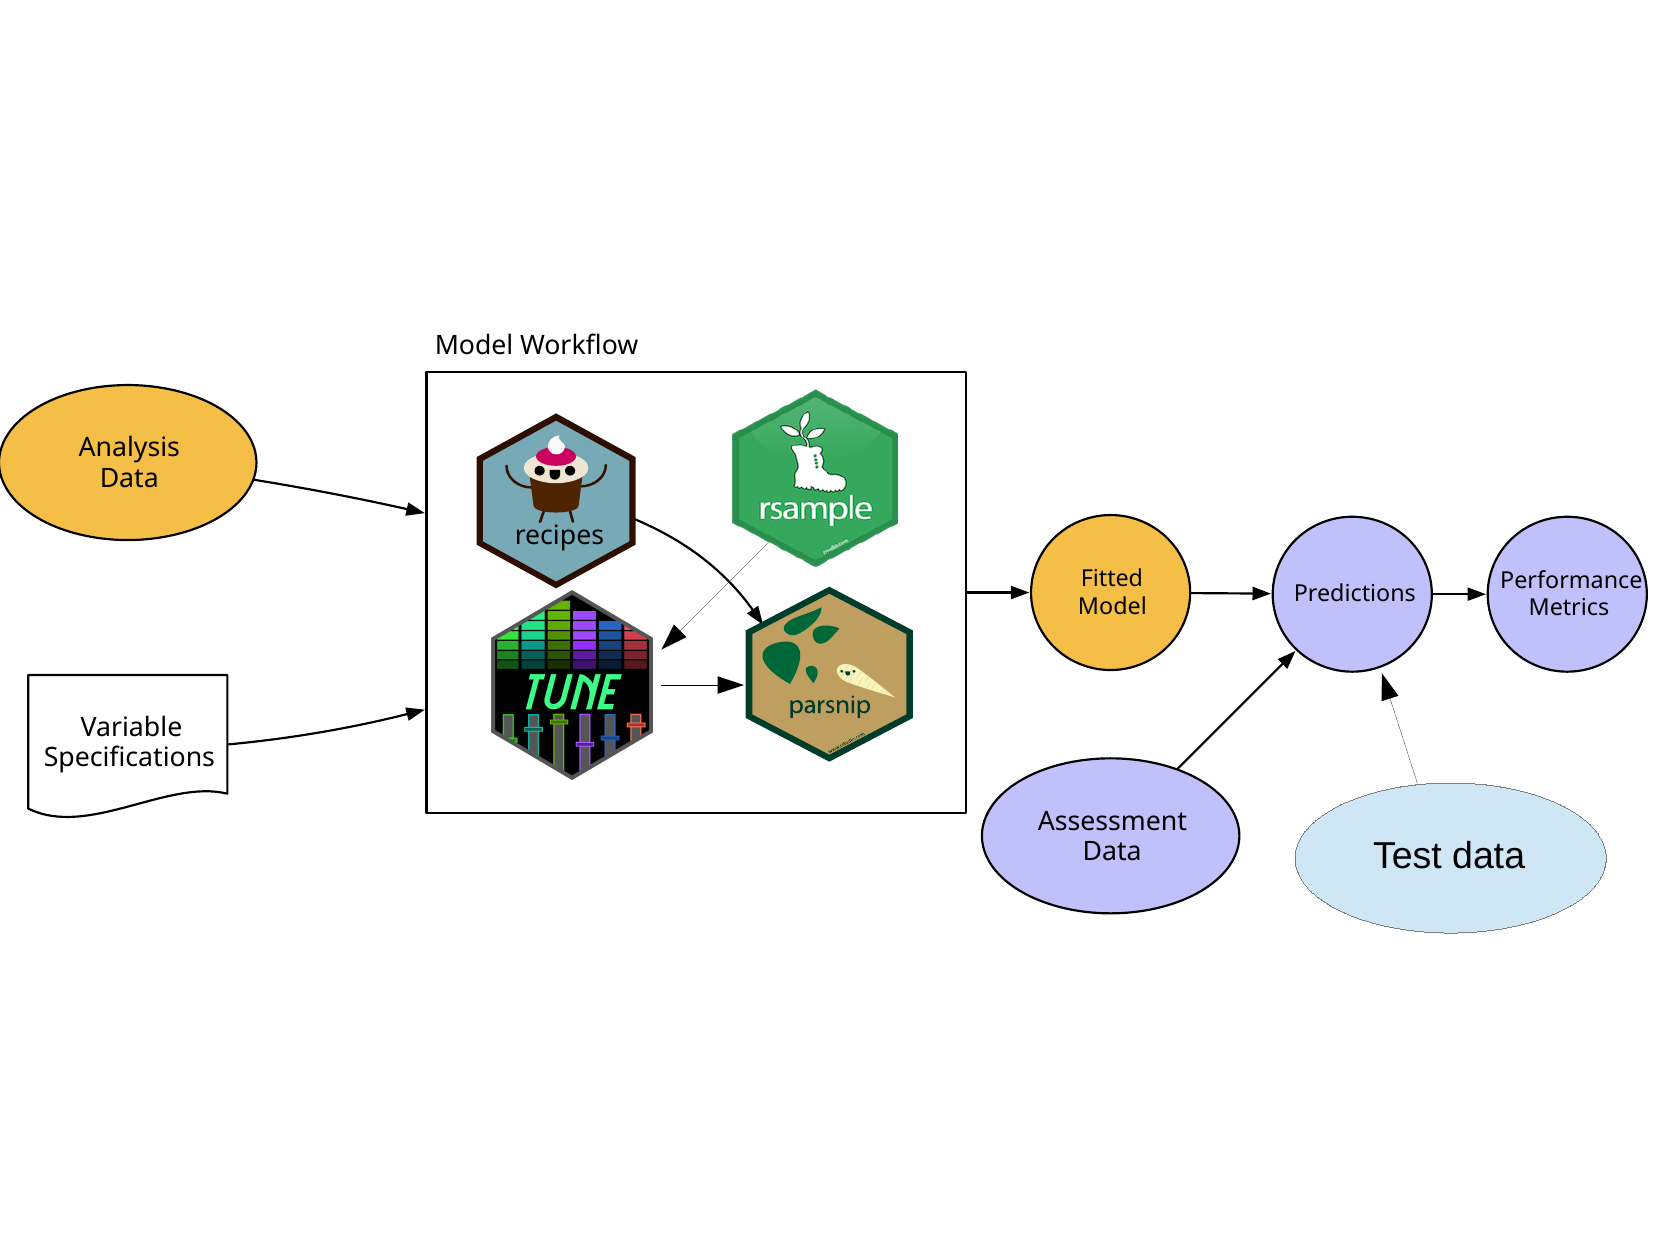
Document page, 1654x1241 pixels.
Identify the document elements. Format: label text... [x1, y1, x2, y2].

text_box [1362, 920, 1539, 934]
text_box [1295, 783, 1607, 920]
text_box Test data [1358, 826, 1541, 920]
picture [0, 321, 1648, 915]
